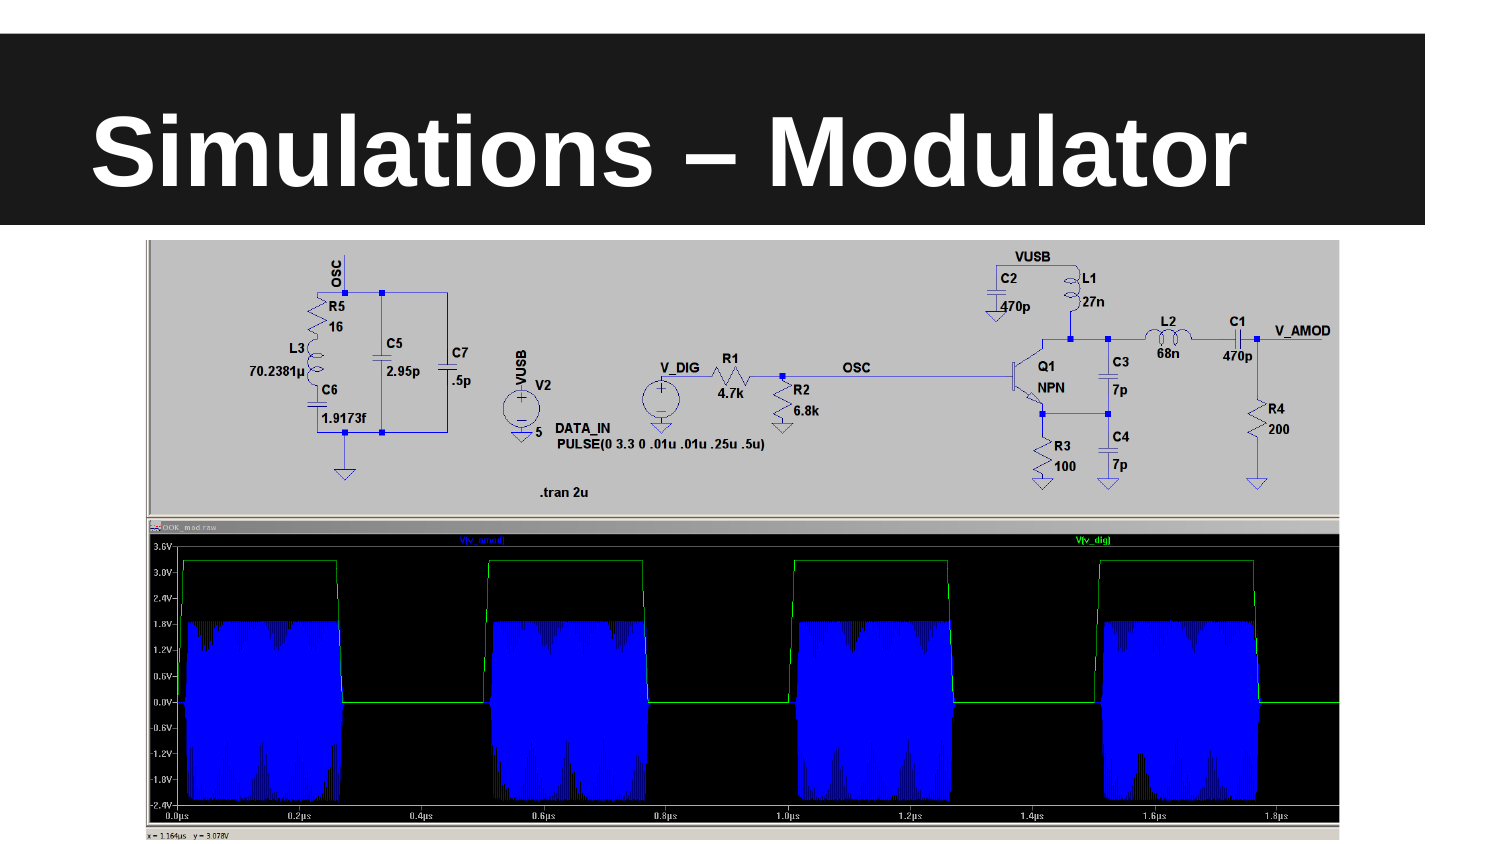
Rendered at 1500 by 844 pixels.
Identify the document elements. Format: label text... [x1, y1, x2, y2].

picture [145, 240, 1340, 841]
title Simulations – Modulator [75, 33, 1425, 221]
